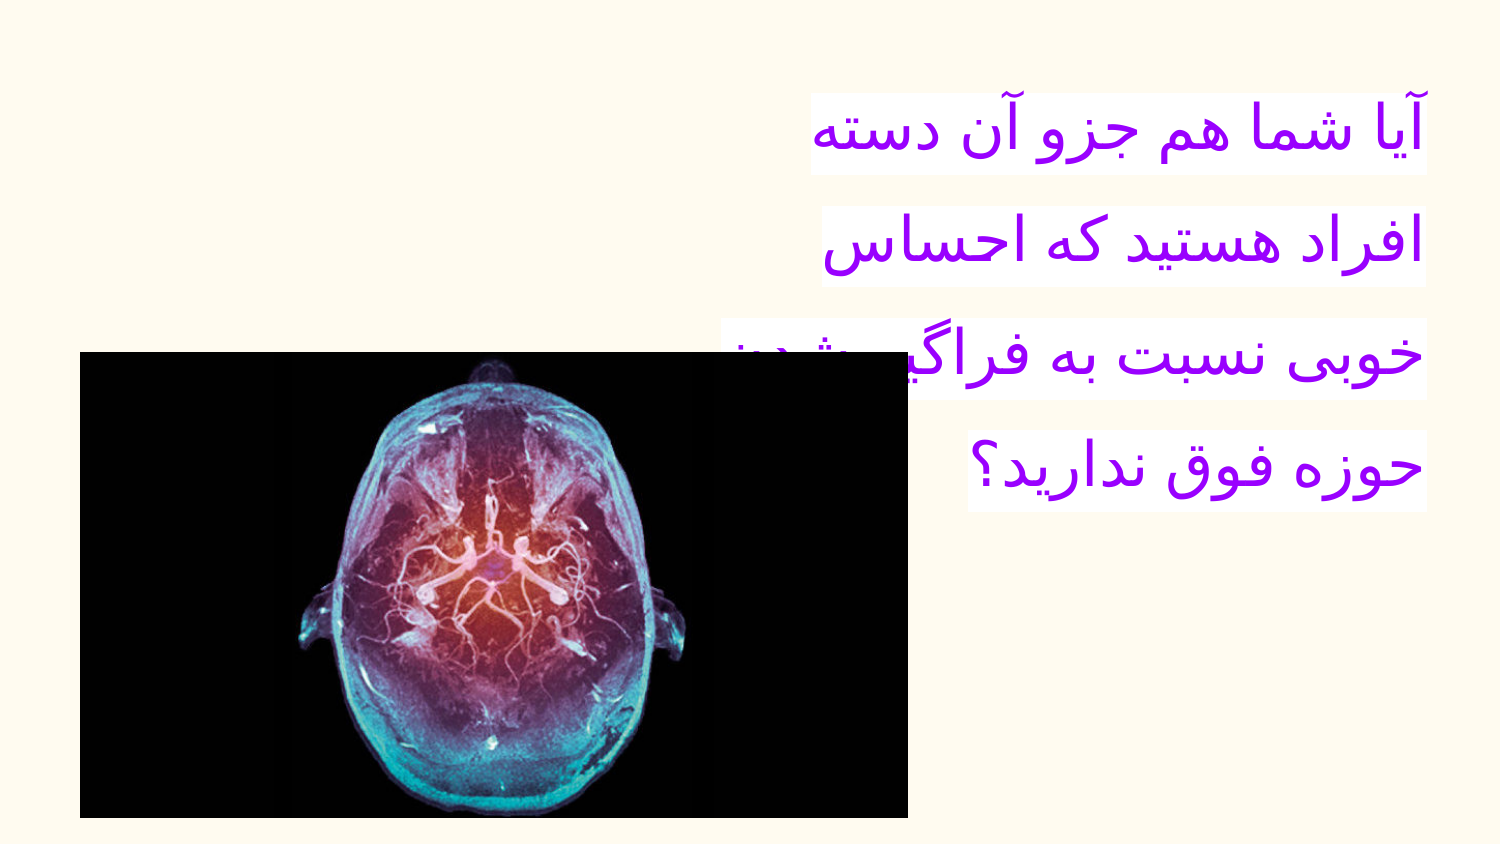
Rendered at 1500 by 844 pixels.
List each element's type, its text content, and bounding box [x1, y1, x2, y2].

text_box آیا شما هم جزو آن دسته افراد هستید که احساس خوبی نسبت به فراگیر شدن حوزه فوق ندارید؟ [706, 34, 1469, 834]
picture [80, 352, 908, 818]
